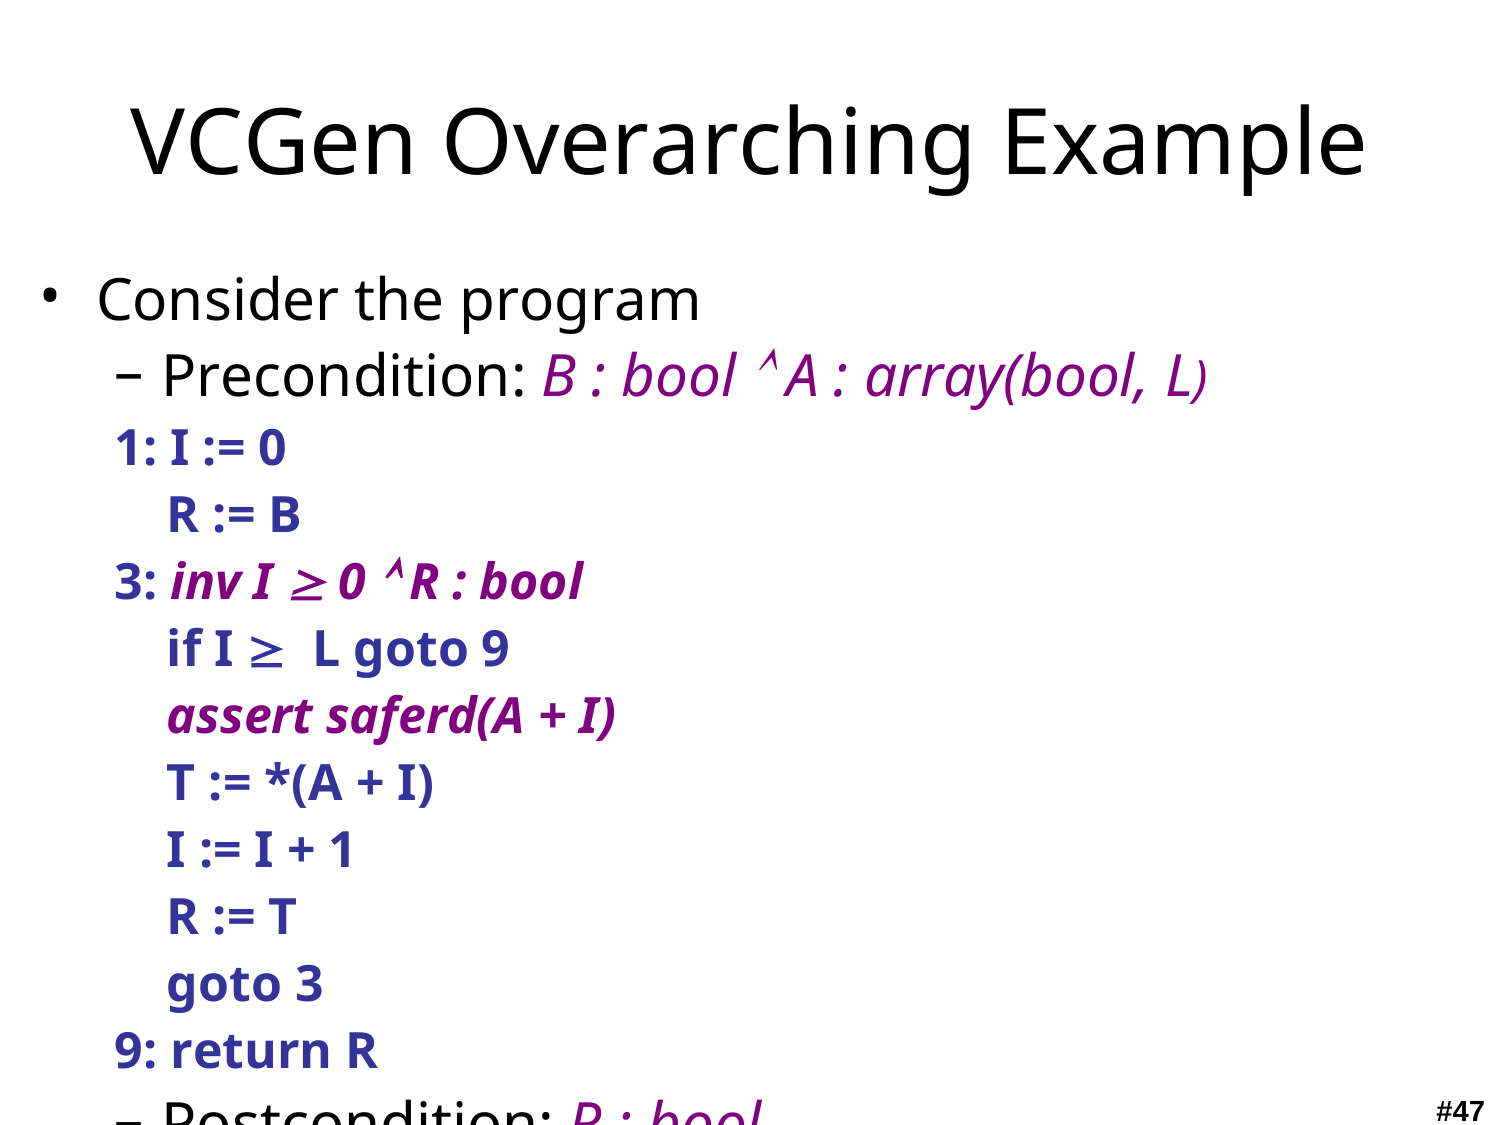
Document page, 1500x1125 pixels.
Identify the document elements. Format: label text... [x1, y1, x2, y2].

title VCGen Overarching Example [24, 45, 1476, 233]
list Consider the program Precondition: B : bool  A : array(bool, L) 1: I := 0 R := B 3: inv I  0  R : bool if I  L goto 9 assert saferd(A + I) T := *(A + I) I := I + 1 R := T goto 3 9: return R Postcondition: R : bool [24, 262, 1476, 1101]
